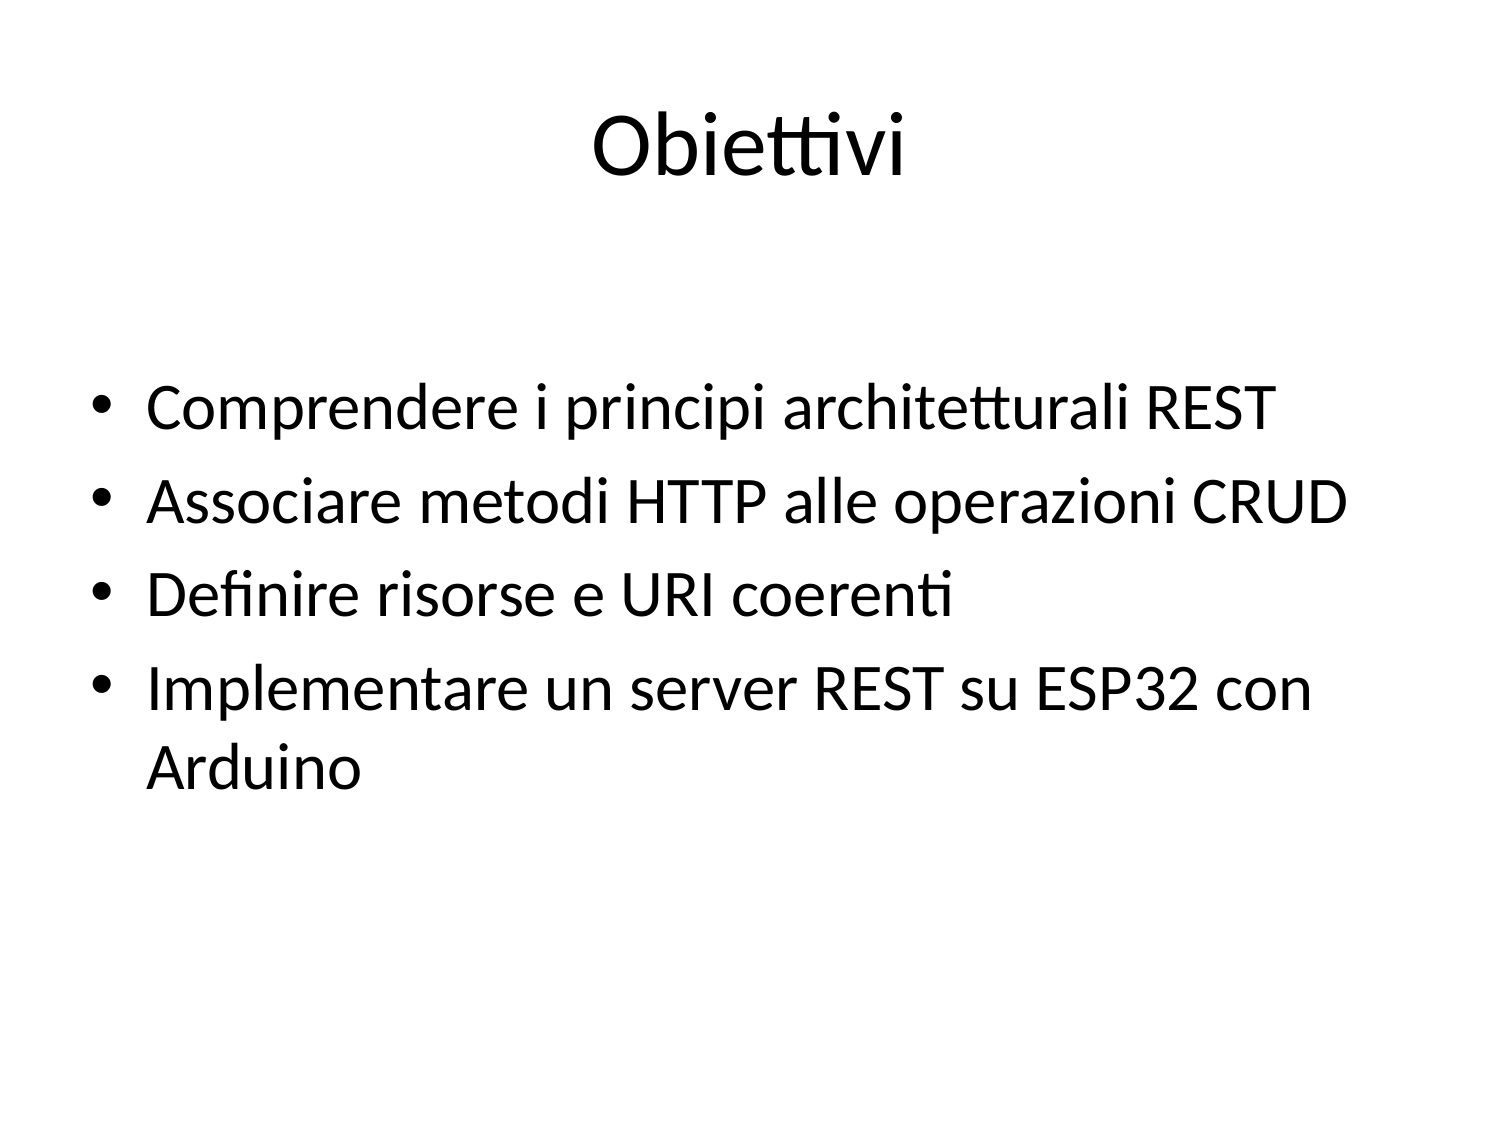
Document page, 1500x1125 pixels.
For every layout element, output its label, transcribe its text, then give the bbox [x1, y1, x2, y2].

list Comprendere i principi architetturali REST Associare metodi HTTP alle operazioni CRUD Definire risorse e URI coerenti Implementare un server REST su ESP32 con Arduino [75, 262, 1425, 1005]
title Obiettivi [75, 45, 1425, 233]
